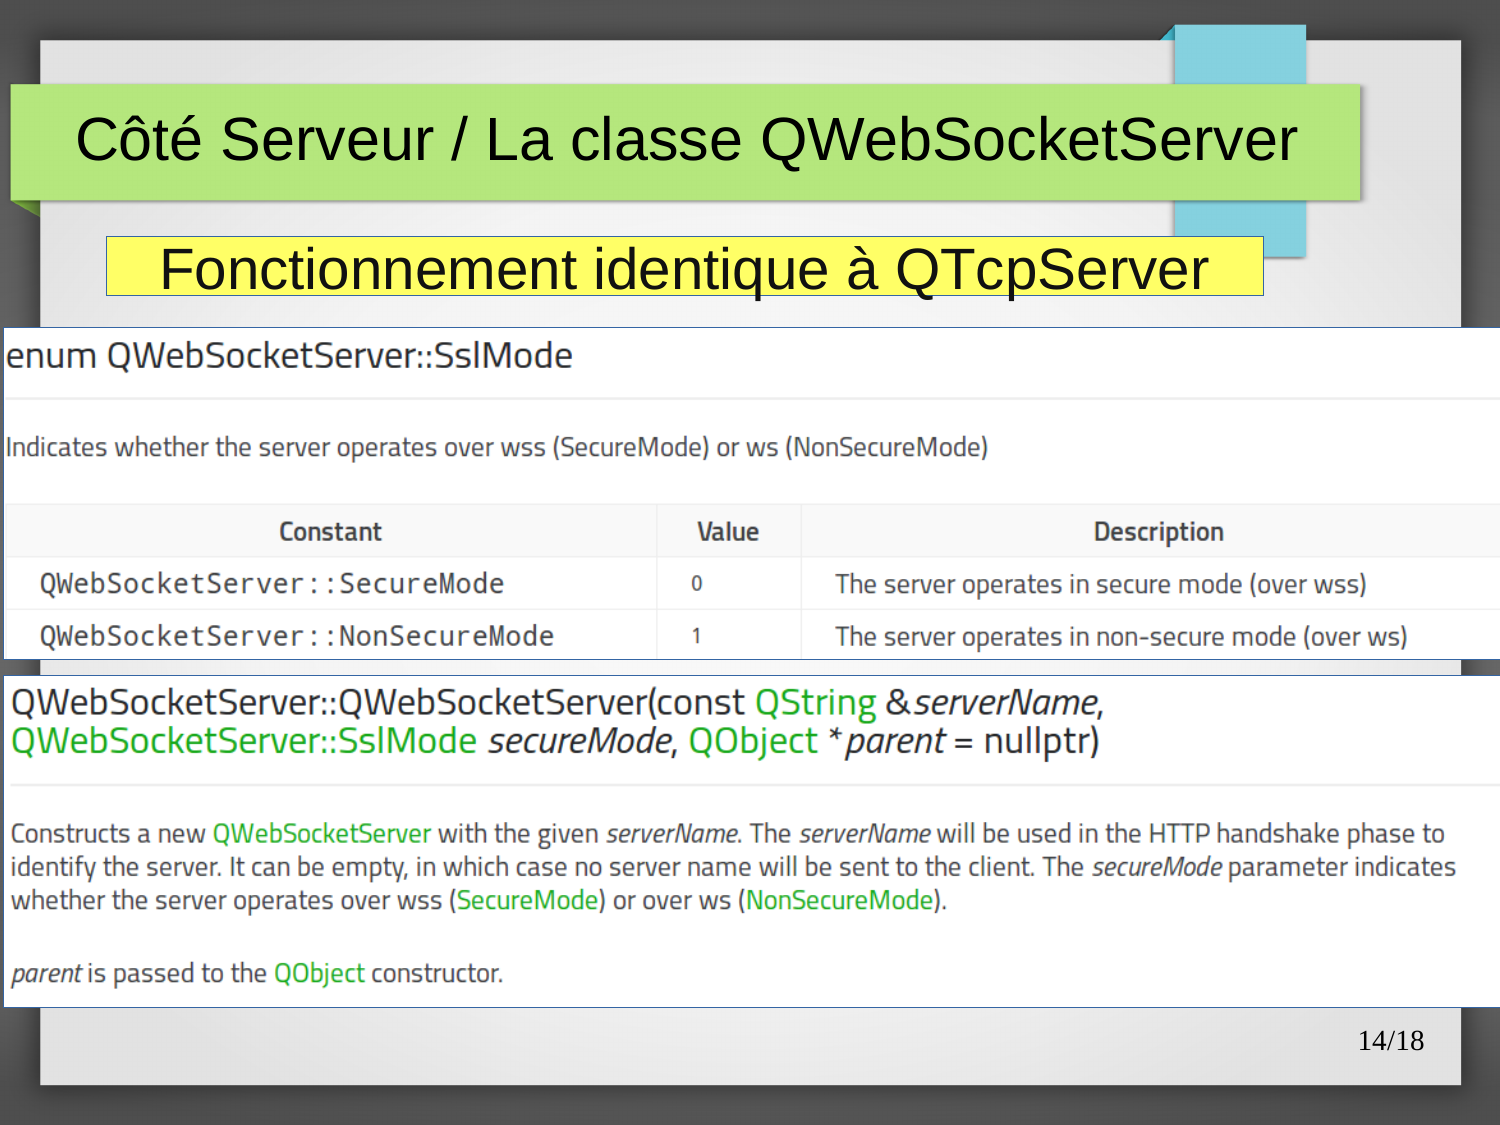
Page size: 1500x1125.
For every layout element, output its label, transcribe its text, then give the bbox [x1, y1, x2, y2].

text_box Fonctionnement identique à QTcpServer [903, 253, 932, 285]
picture [0, 0, 1500, 1125]
title Côté Serveur / La classe QWebSocketServer [75, 70, 1406, 208]
text_box Fonctionnement identique à QTcpServer [106, 236, 1264, 296]
